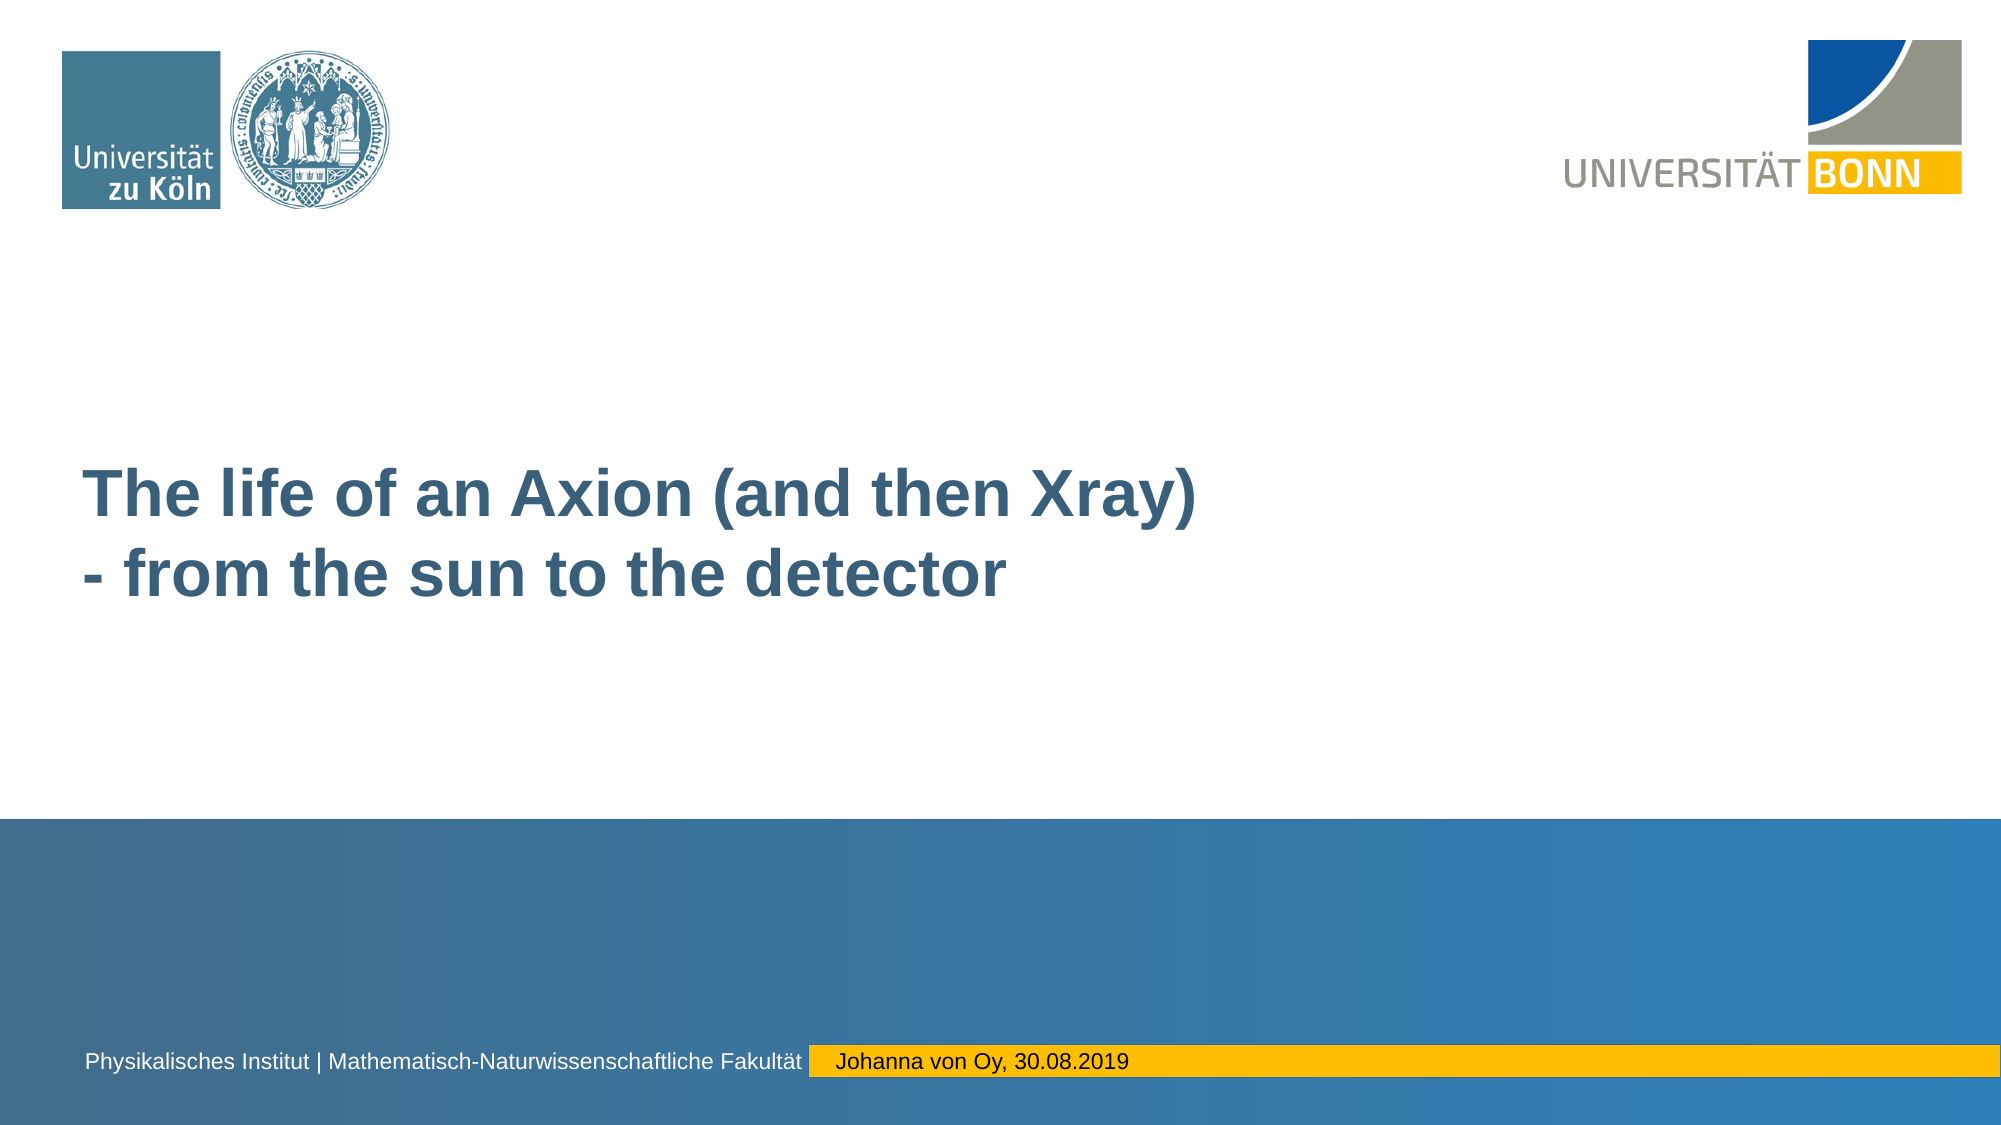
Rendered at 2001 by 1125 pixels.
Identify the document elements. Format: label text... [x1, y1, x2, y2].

text_box The life of an Axion (and then Xray) - from the sun to the detector [68, 442, 1730, 690]
text_box Physikalisches Institut | Mathematisch-Naturwissenschaftliche Fakultät [70, 1039, 814, 1082]
text_box [0, 819, 2000, 1125]
picture [1565, 40, 1962, 194]
text_box Johanna von Oy, 30.08.2019 [814, 1039, 1991, 1082]
picture [53, 50, 402, 209]
